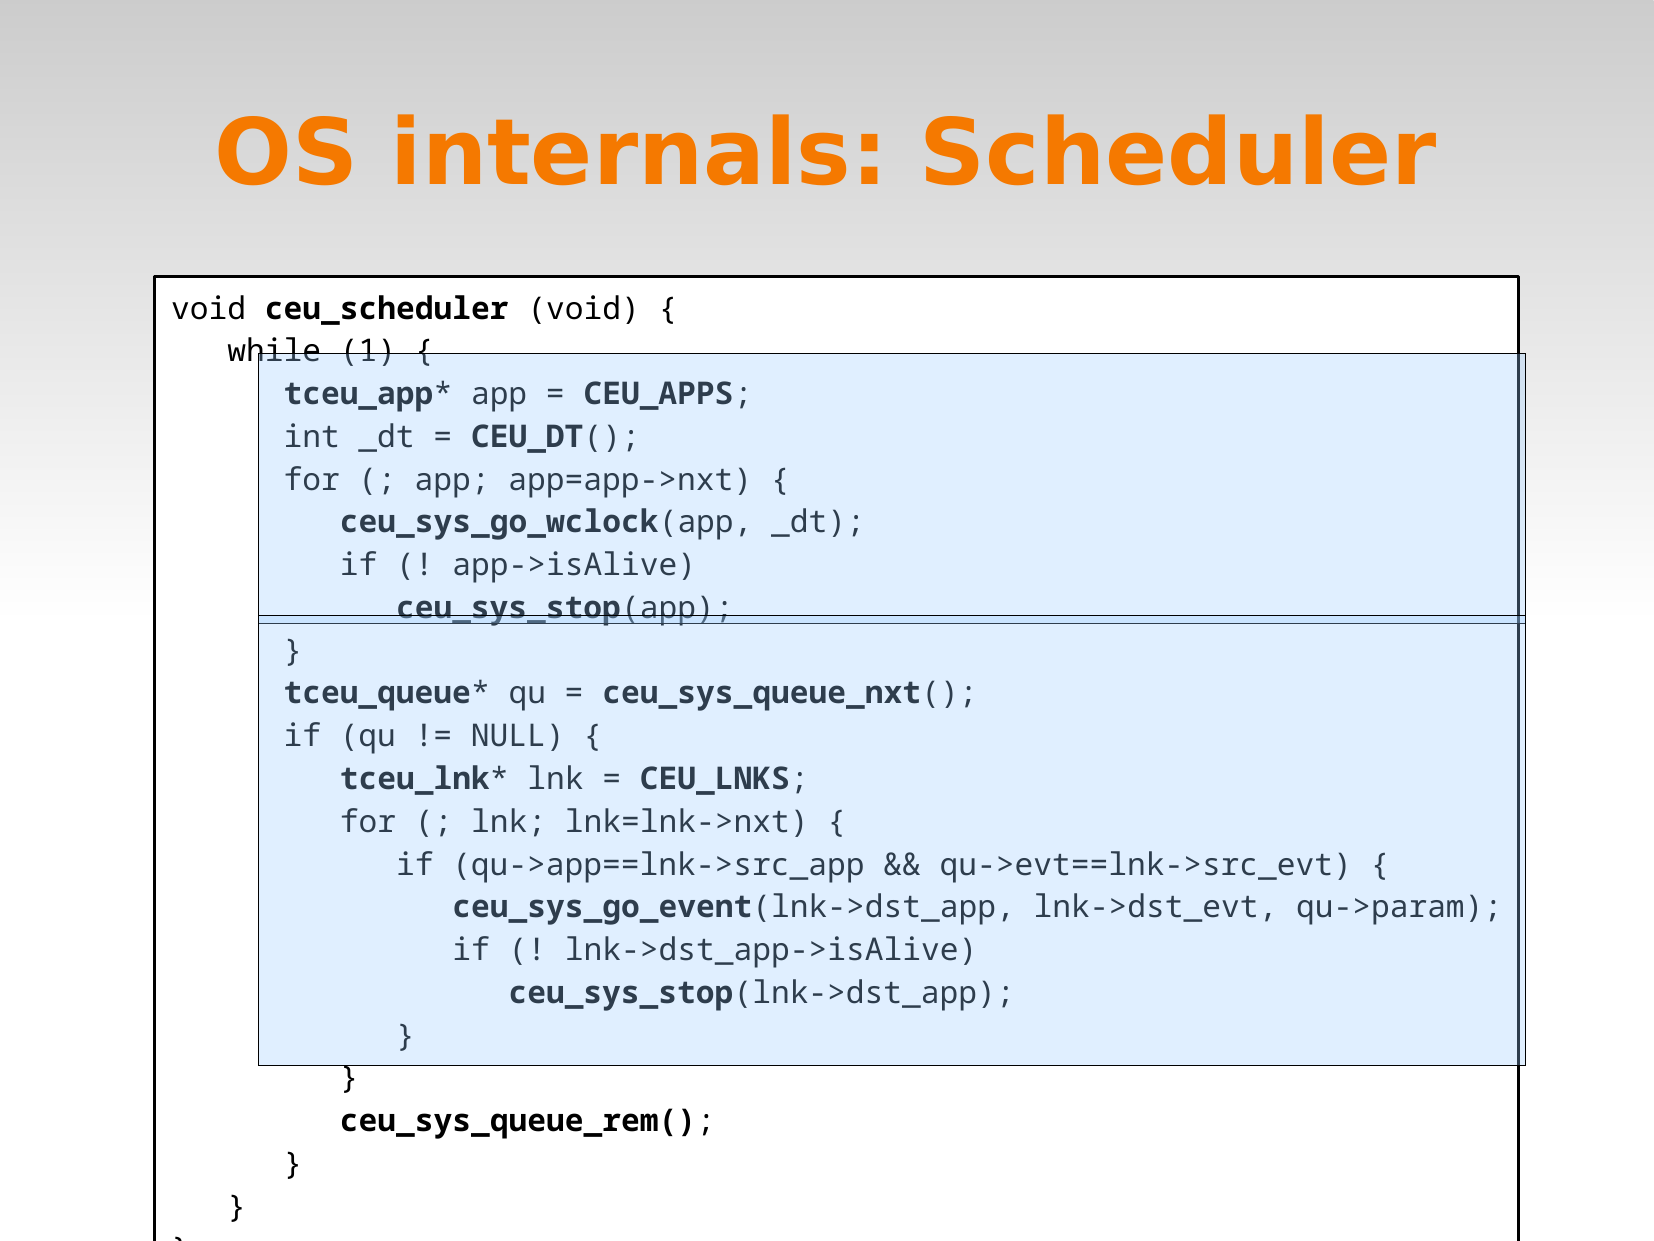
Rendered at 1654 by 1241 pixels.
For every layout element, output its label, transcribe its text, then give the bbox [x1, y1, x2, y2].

title OS internals: Scheduler [82, 49, 1571, 257]
text_box [258, 353, 1526, 1066]
text_box void ceu_scheduler (void) { while (1) { tceu_app* app = CEU_APPS; int _dt = CEU_DT(); for (; app; app=app->nxt) { ceu_sys_go_wclock(app, _dt); if (! app->isAlive) ceu_sys_stop(app); } tceu_queue* qu = ceu_sys_queue_nxt(); if (qu != NULL) { tceu_lnk* lnk = CEU_LNKS; for (; lnk; lnk=lnk->nxt) { if (qu->app==lnk->src_app && qu->evt==lnk->src_evt) { ceu_sys_go_event(lnk->dst_app, lnk->dst_evt, qu->param); if (! lnk->dst_app->isAlive) ceu_sys_stop(lnk->dst_app); } } ceu_sys_queue_rem(); } } } [154, 276, 1519, 1142]
